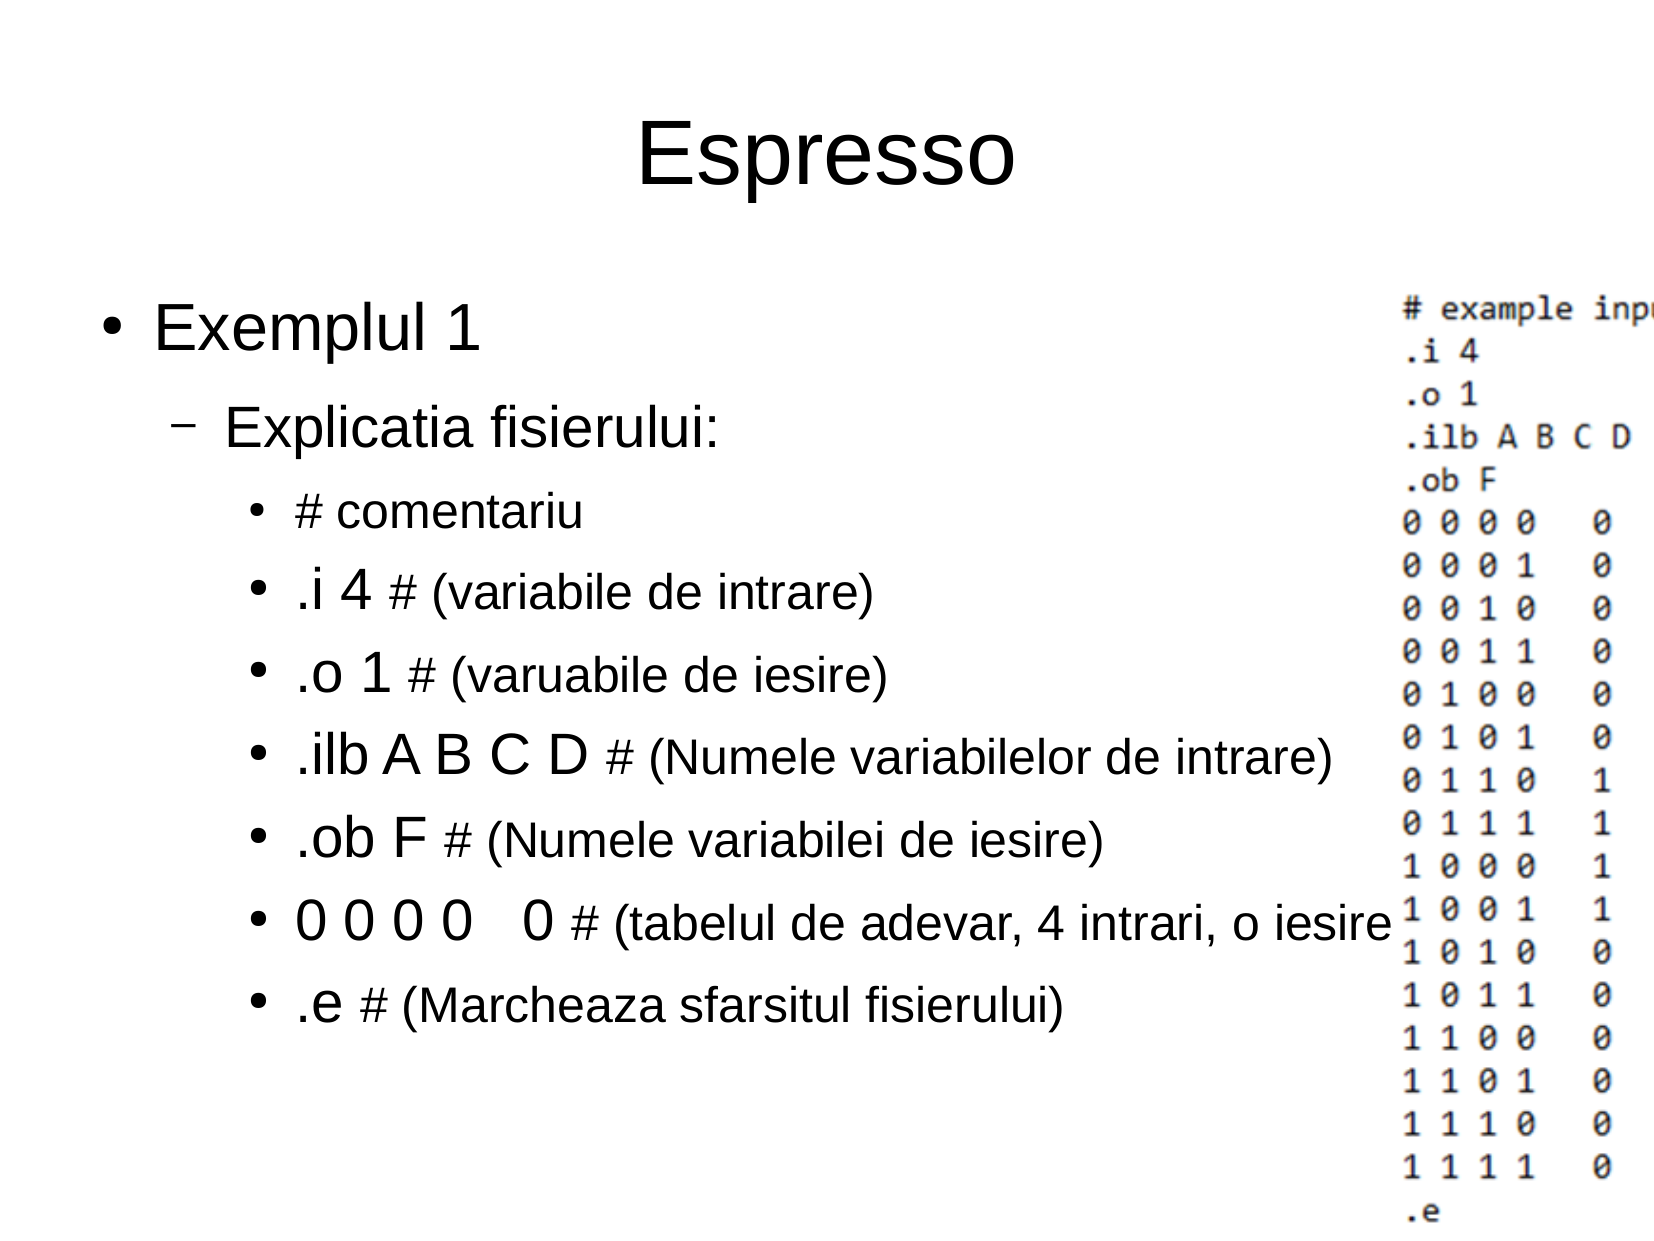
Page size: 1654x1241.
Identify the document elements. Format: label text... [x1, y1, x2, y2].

picture [1390, 290, 1654, 1234]
list Exemplul 1 Explicatia fisierului: # comentariu .i 4 # (variabile de intrare) .o 1 # (varuabile de iesire) .ilb A B C D # (Numele variabilelor de intrare) .ob F # (Numele variabilei de iesire) 0 0 0 0 0 # (tabelul de adevar, 4 intrari, o iesire) .e # (Marcheaza sfarsitul fisierului) [82, 290, 1390, 1128]
title Espresso [82, 49, 1571, 257]
